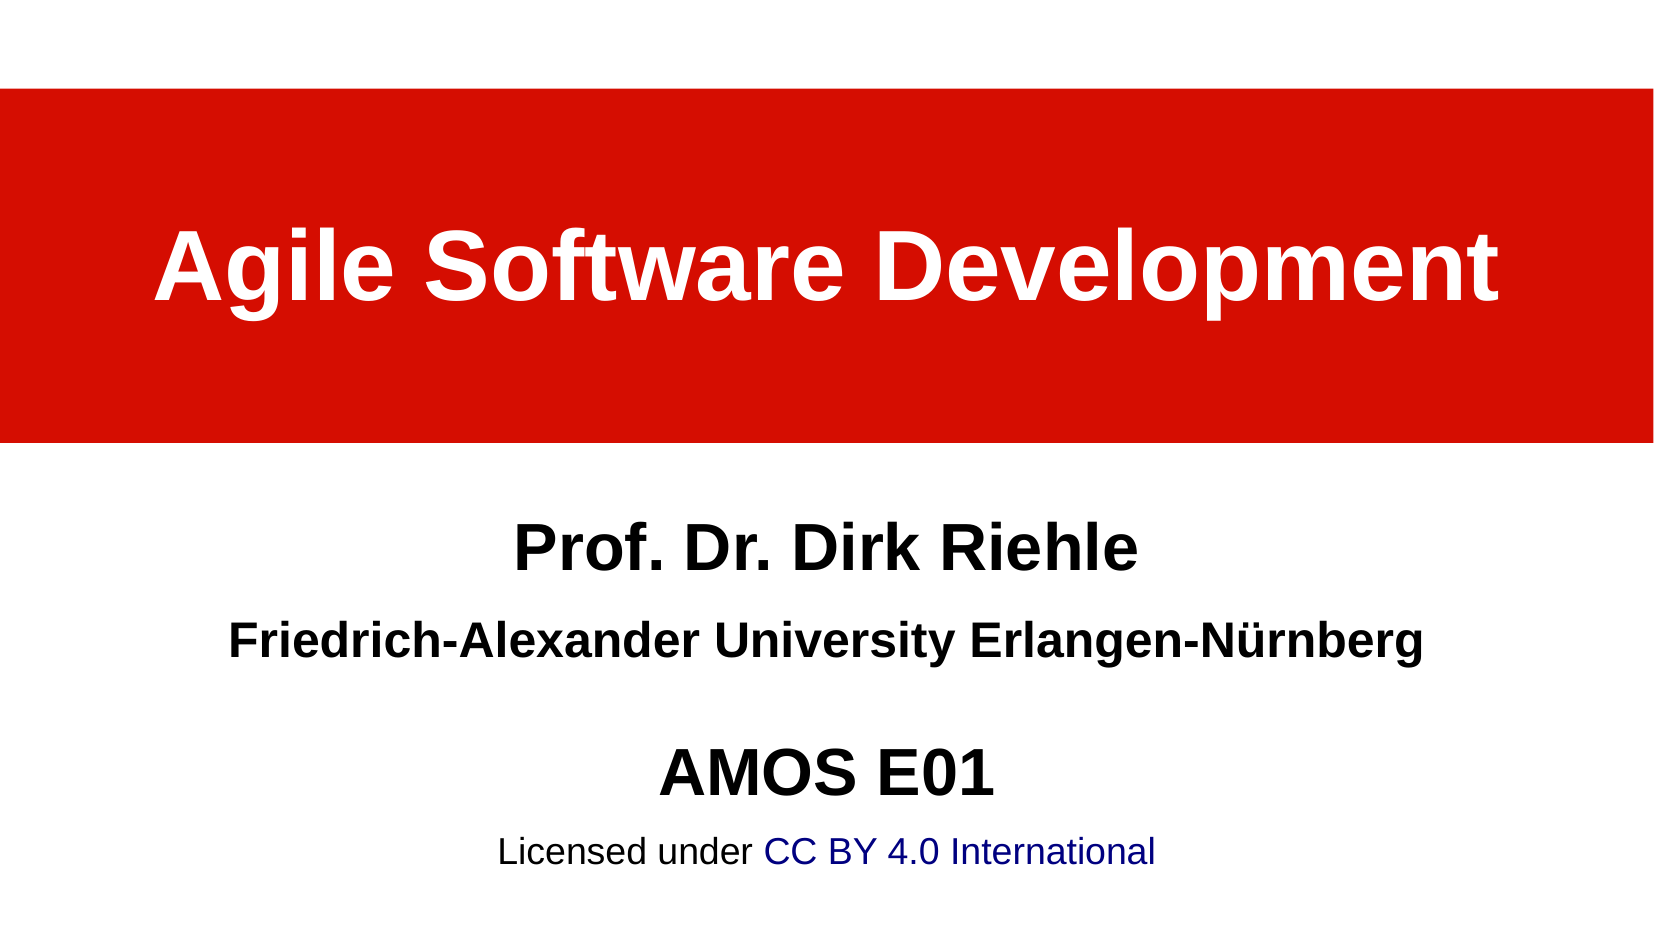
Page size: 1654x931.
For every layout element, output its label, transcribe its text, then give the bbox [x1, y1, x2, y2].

title Agile Software Development [0, 88, 1654, 443]
subtitle Prof. Dr. Dirk Riehle Friedrich-Alexander University Erlangen-Nürnberg AMOS E01 Licensed under CC BY 4.0 International [29, 472, 1625, 886]
